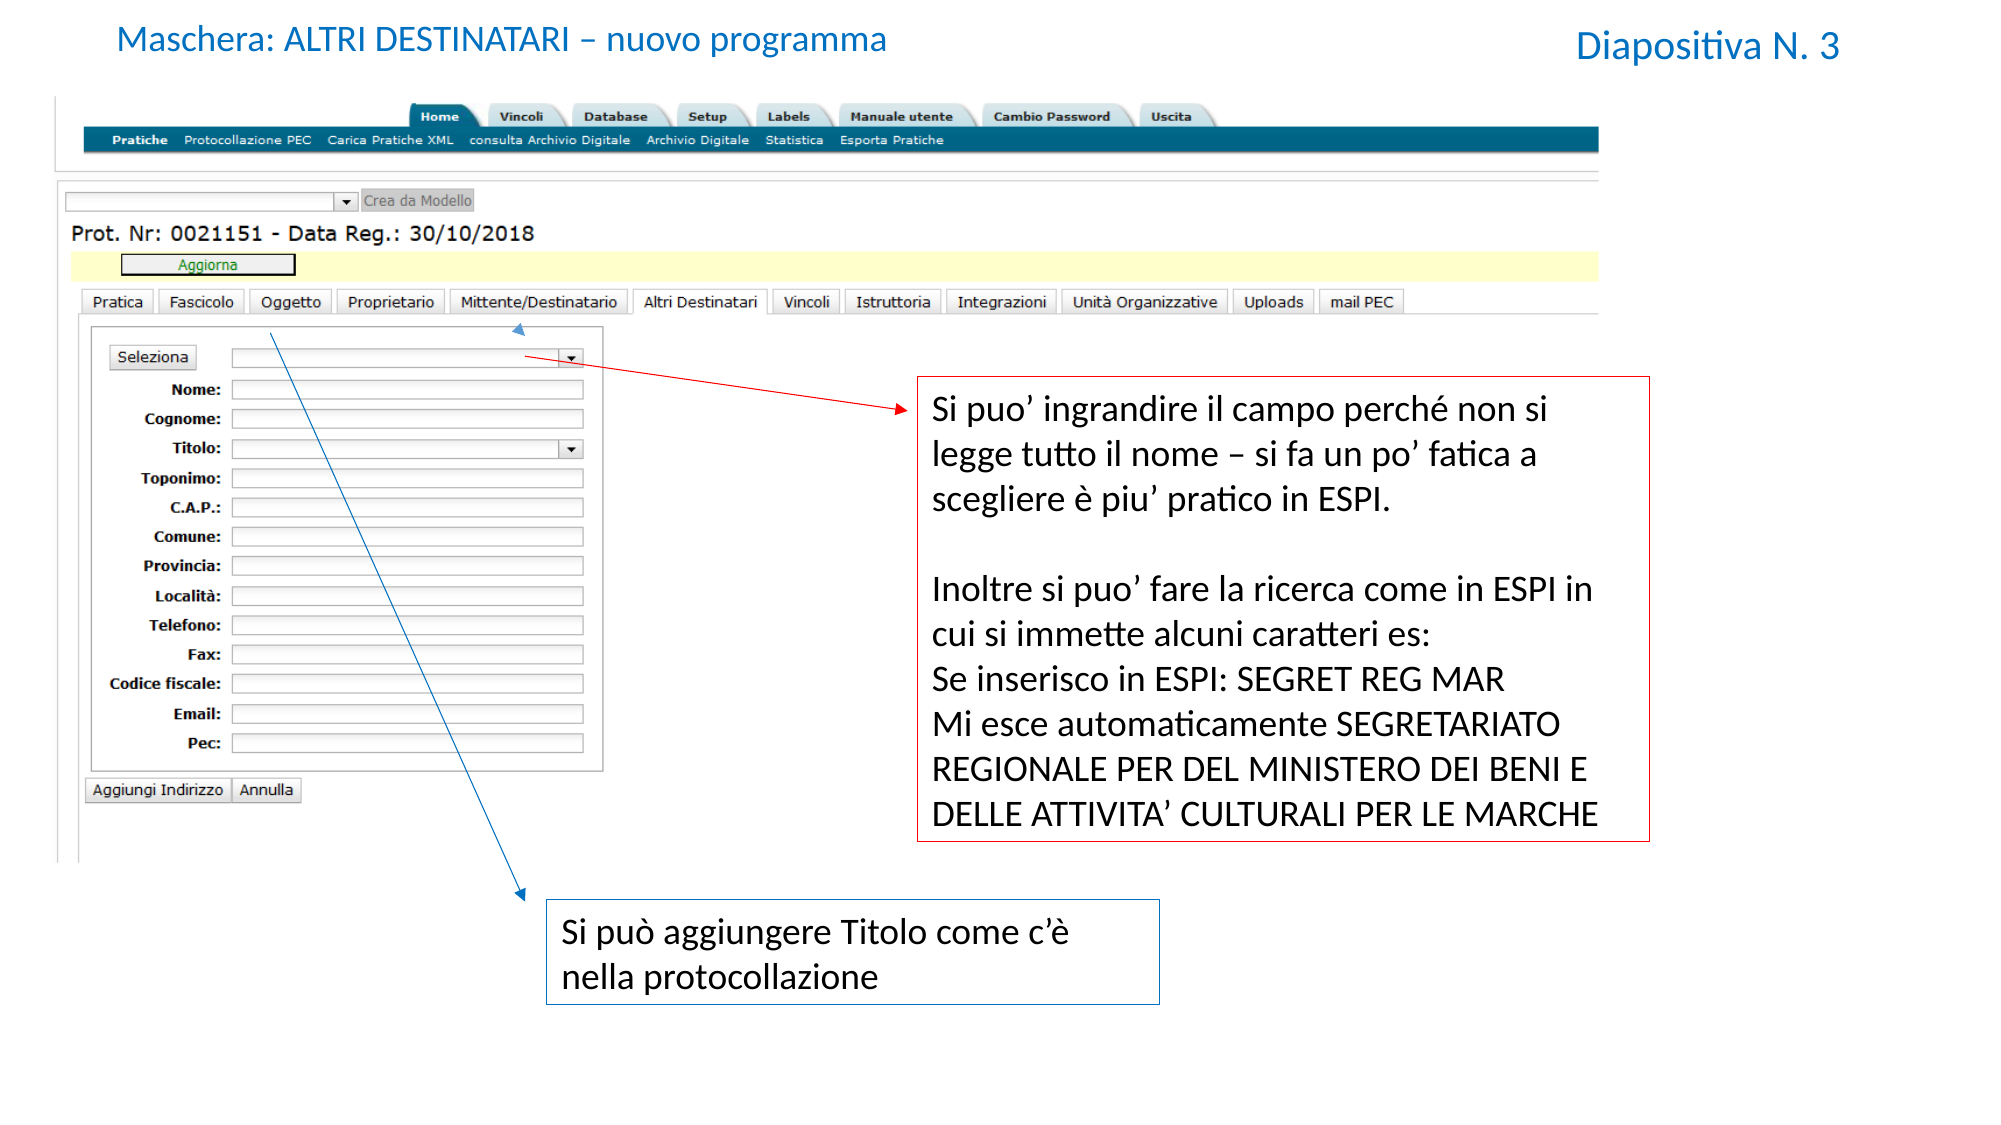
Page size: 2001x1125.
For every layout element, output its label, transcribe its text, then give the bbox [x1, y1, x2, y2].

picture [0, 87, 1650, 871]
text_box Diapositiva N. 3 [1476, 10, 1856, 76]
text_box Maschera: ALTRI DESTINATARI – nuovo programma [101, 6, 932, 67]
text_box Si può aggiungere Titolo come c’è nella protocollazione [546, 899, 1160, 1005]
text_box Si puo’ ingrandire il campo perché non si legge tutto il nome – si fa un po’ fatica a scegliere è piu’ pratico in ESPI. Inoltre si puo’ fare la ricerca come in ESPI in cui si immette alcuni caratteri es: Se inserisco in ESPI: SEGRET REG MAR Mi esce automaticamente SEGRETARIATO REGIONALE PER DEL MINISTERO DEI BENI E DELLE ATTIVITA’ CULTURALI PER LE MARCHE [917, 376, 1650, 842]
